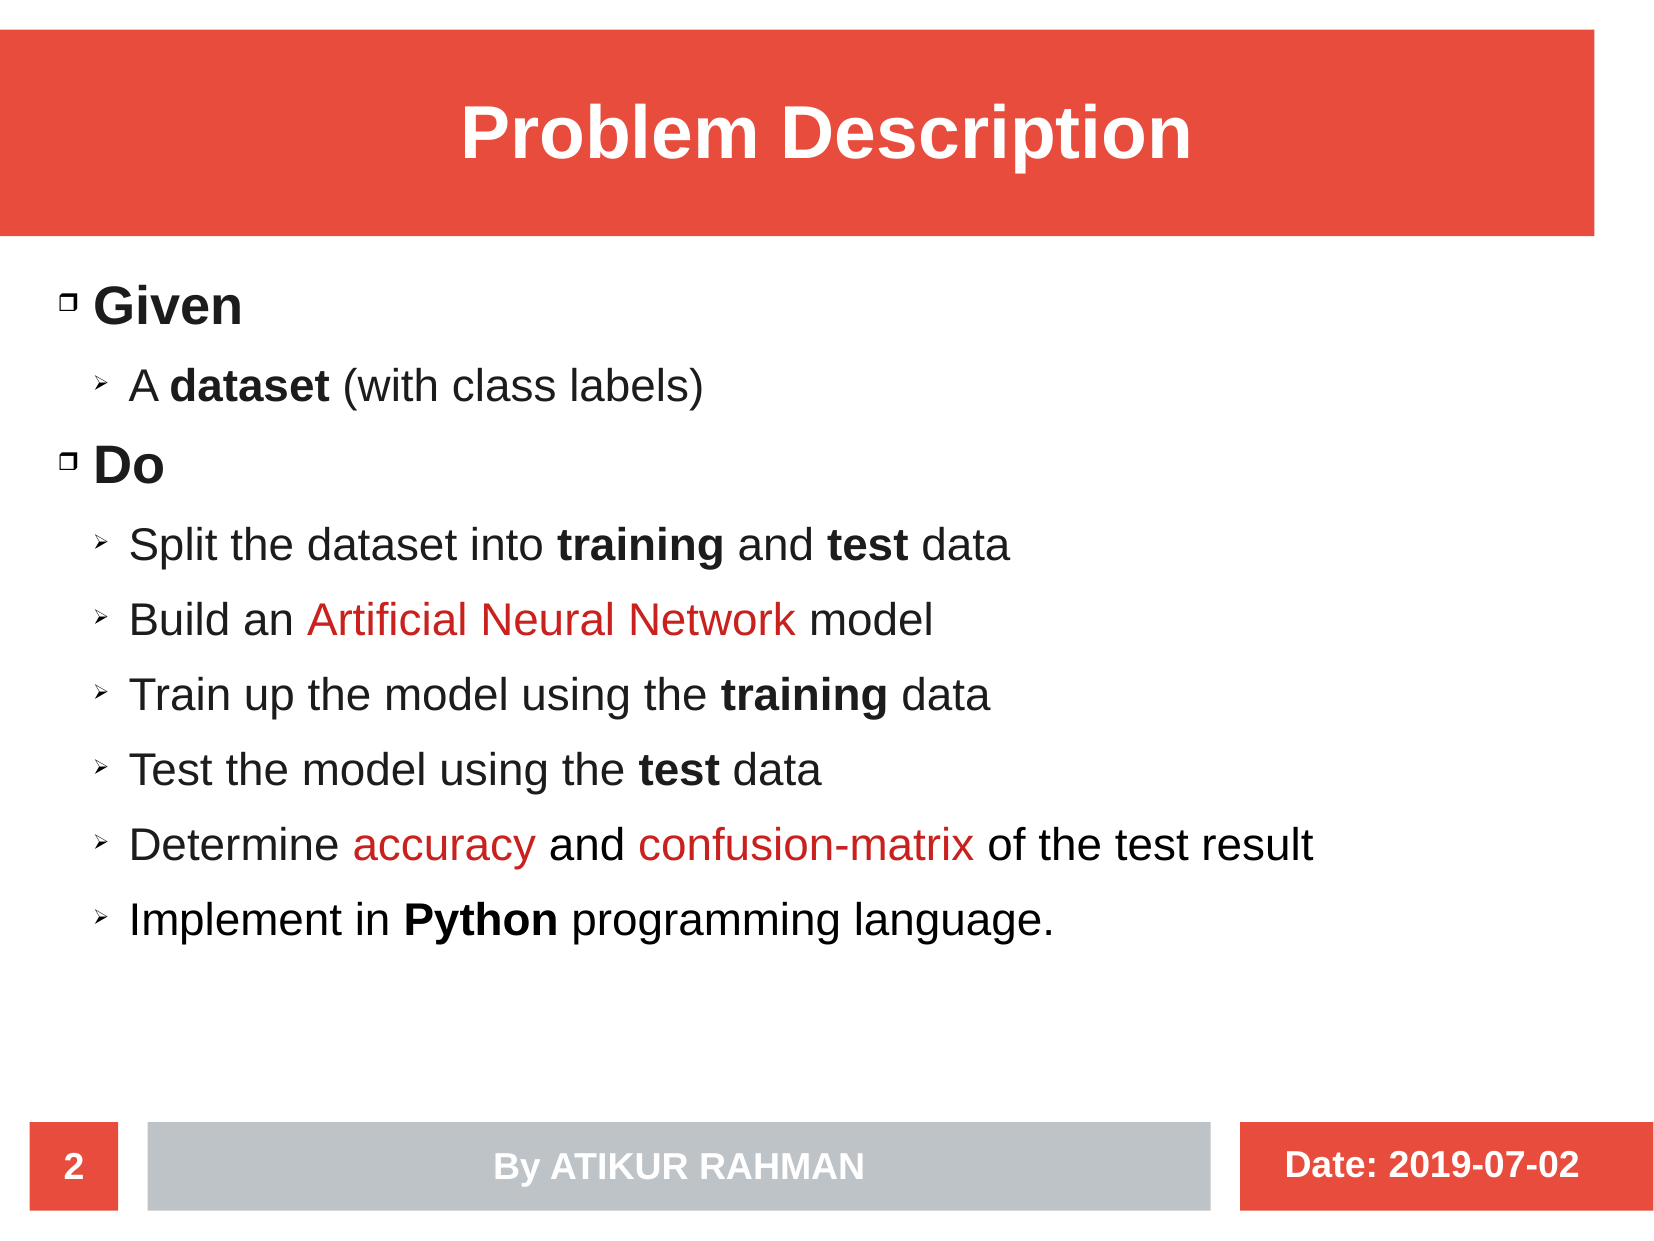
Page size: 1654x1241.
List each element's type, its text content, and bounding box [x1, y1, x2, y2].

list Given A dataset (with class labels) Do Split the dataset into training and test data Build an Artificial Neural Network model Train up the model using the training data Test the model using the test data Determine accuracy and confusion-matrix of the test result Implement in Python programming language. [57, 275, 1564, 1044]
title Problem Description [266, 59, 1388, 207]
